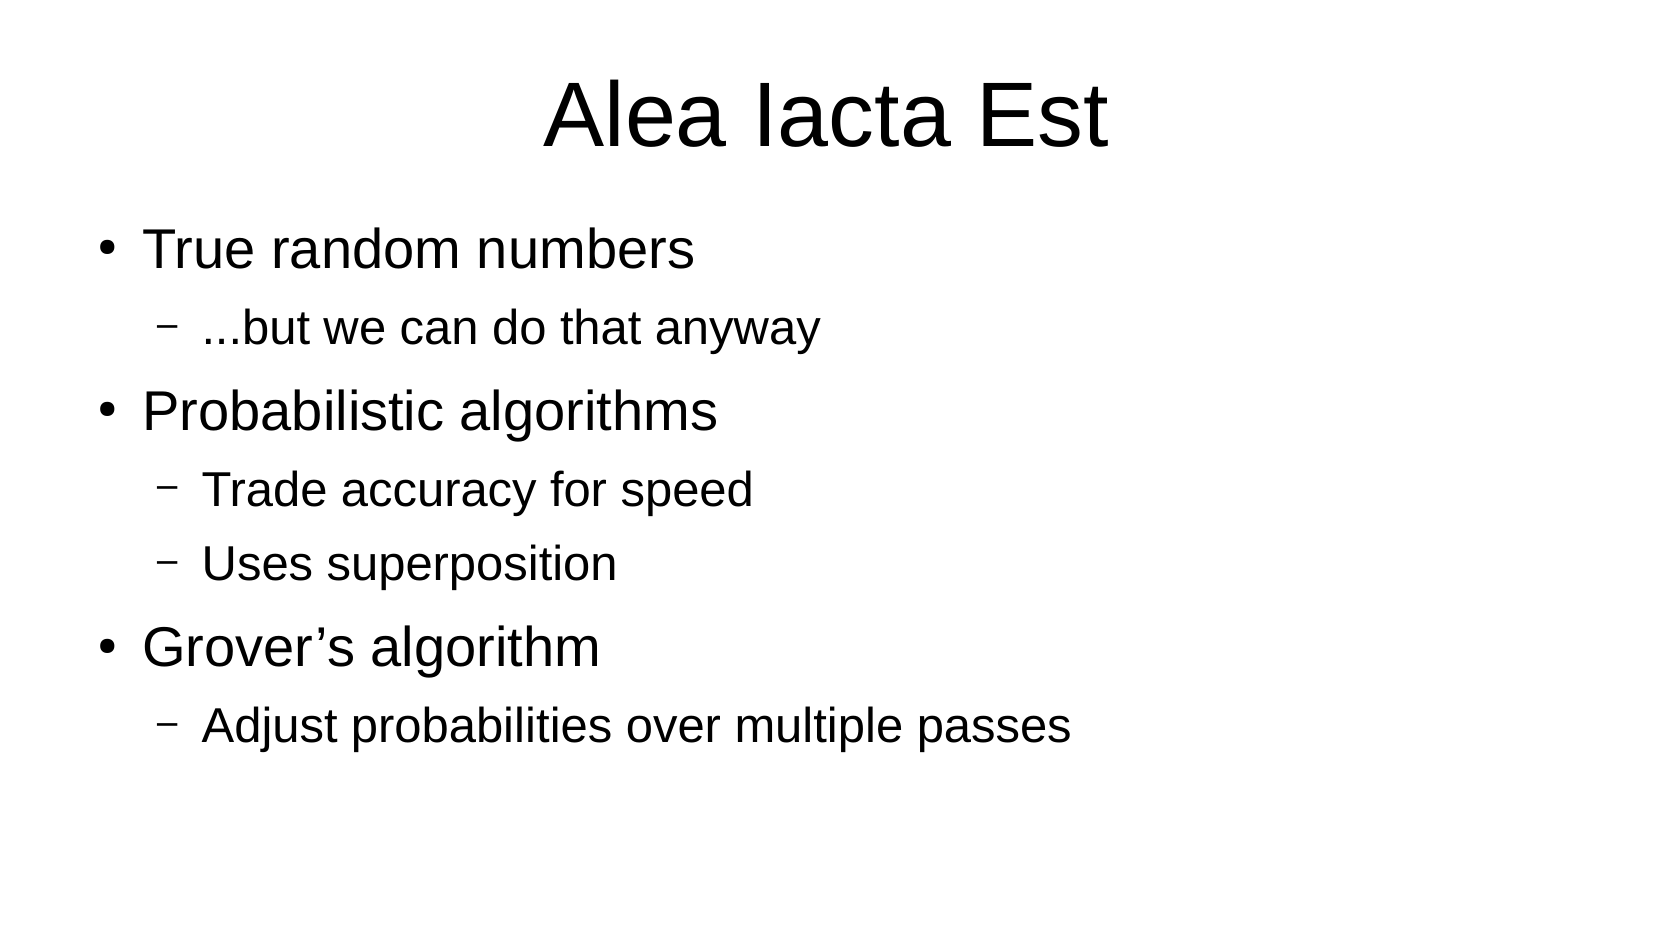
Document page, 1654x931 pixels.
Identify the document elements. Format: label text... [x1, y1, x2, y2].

title Alea Iacta Est [82, 37, 1571, 193]
list True random numbers ...but we can do that anyway Probabilistic algorithms Trade accuracy for speed Uses superposition Grover’s algorithm Adjust probabilities over multiple passes [82, 217, 1571, 758]
